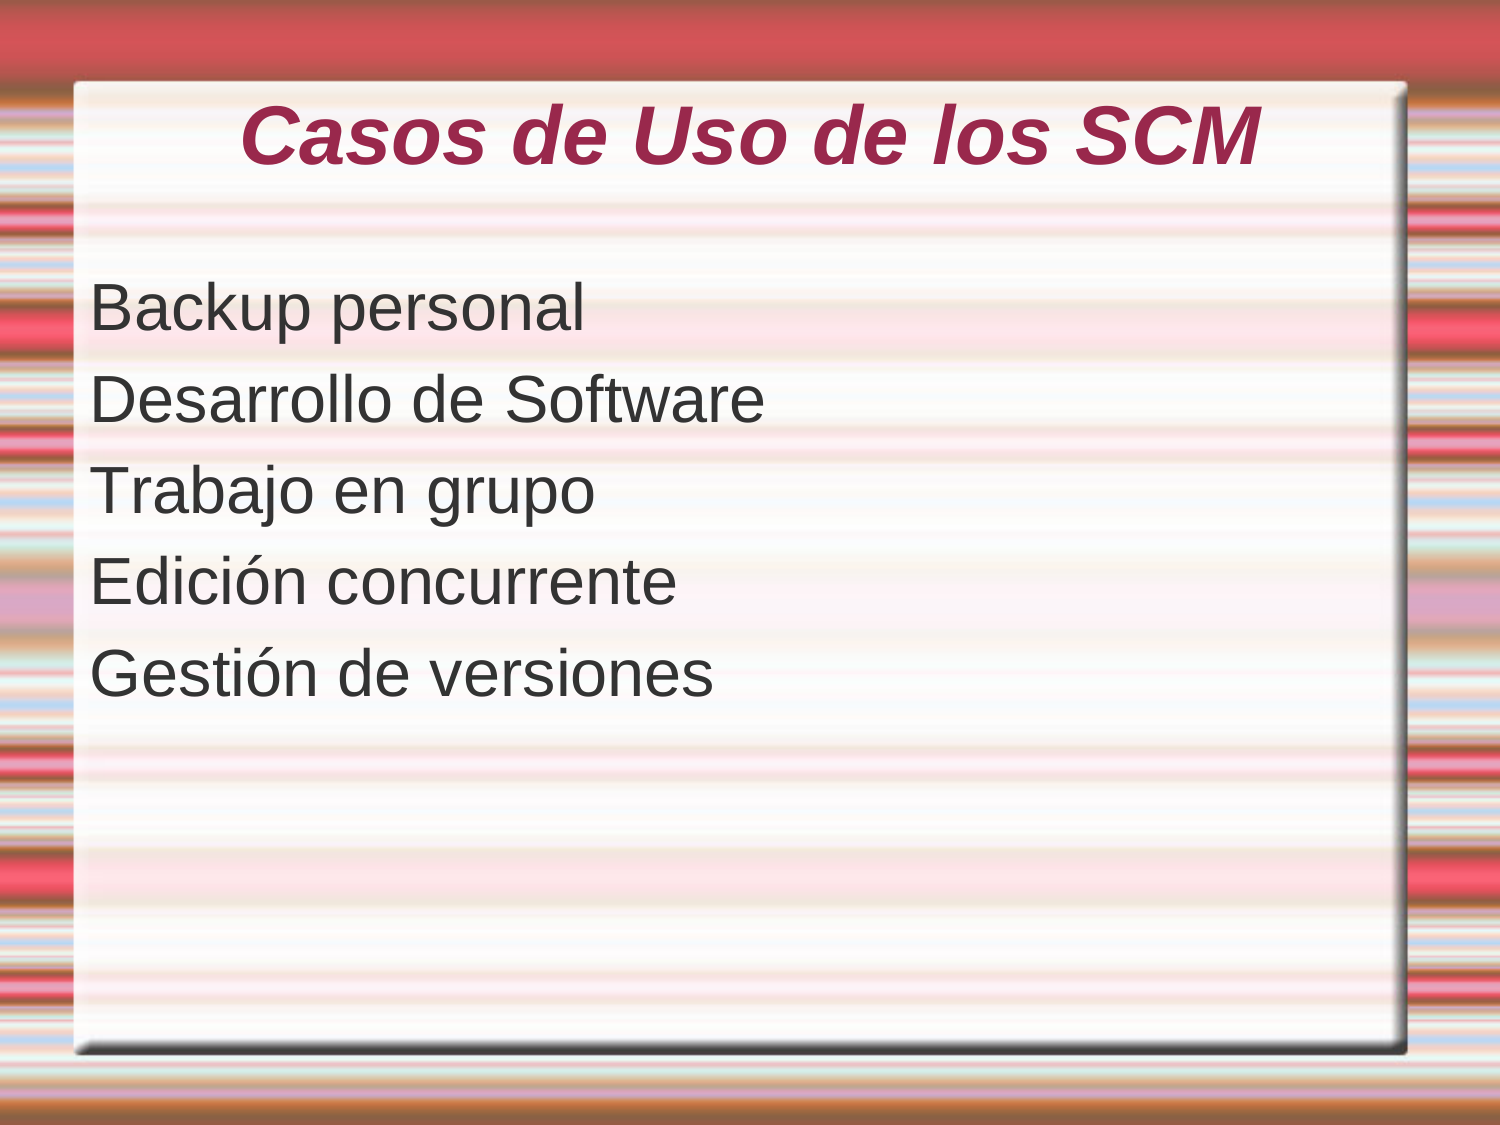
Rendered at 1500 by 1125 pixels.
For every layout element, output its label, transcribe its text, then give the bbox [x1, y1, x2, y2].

title Casos de Uso de los SCM [75, 45, 1426, 233]
list Backup personal Desarrollo de Software Trabajo en grupo Edición concurrente Gestión de versiones [75, 262, 1426, 1006]
picture [0, 0, 1500, 1125]
